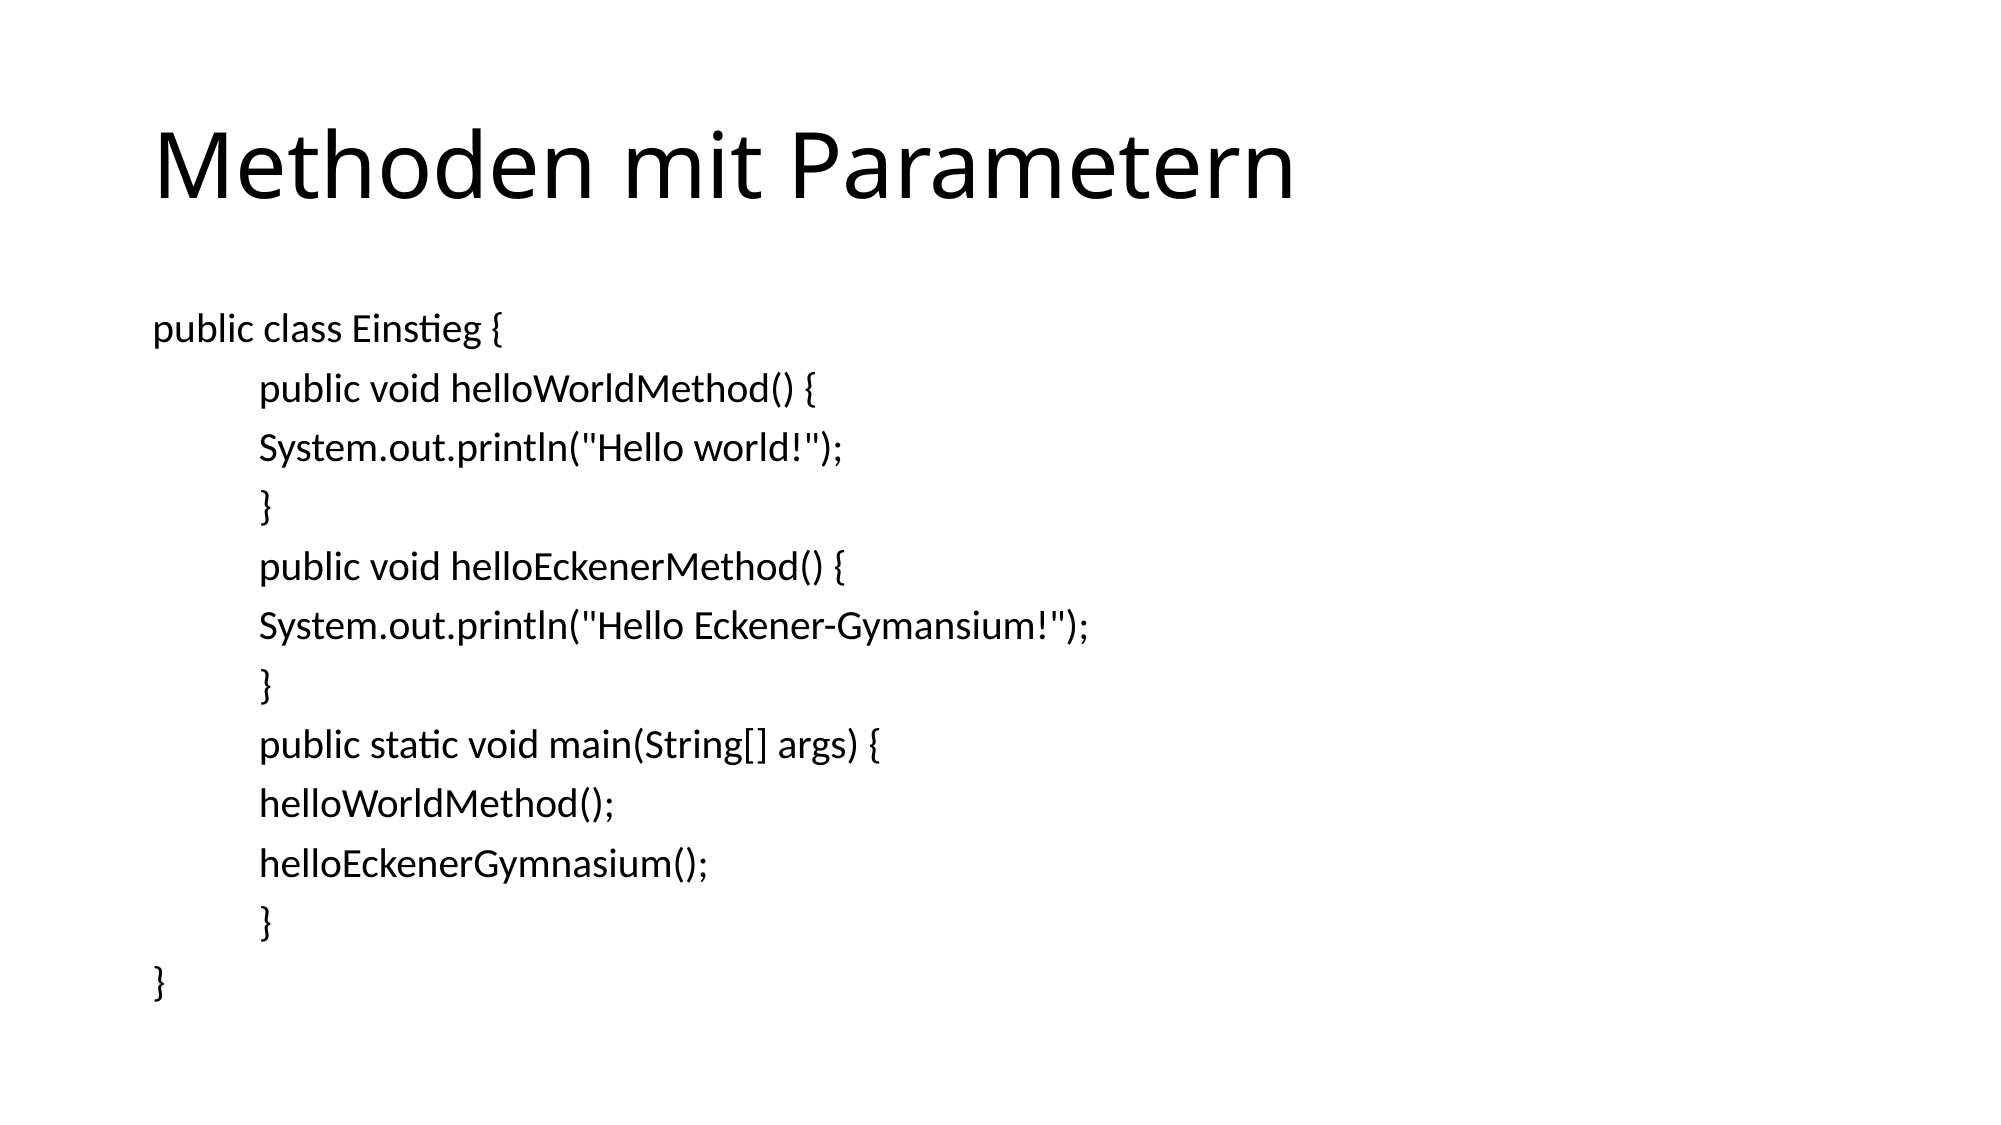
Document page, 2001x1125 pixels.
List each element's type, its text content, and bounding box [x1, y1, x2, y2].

title Methoden mit Parametern [137, 59, 1863, 278]
list public class Einstieg { public void helloWorldMethod() { System.out.println("Hello world!"); } public void helloEckenerMethod() { System.out.println("Hello Eckener-Gymansium!"); } public static void main(String[] args) { helloWorldMethod(); helloEckenerGymnasium(); } } [137, 299, 1863, 1014]
